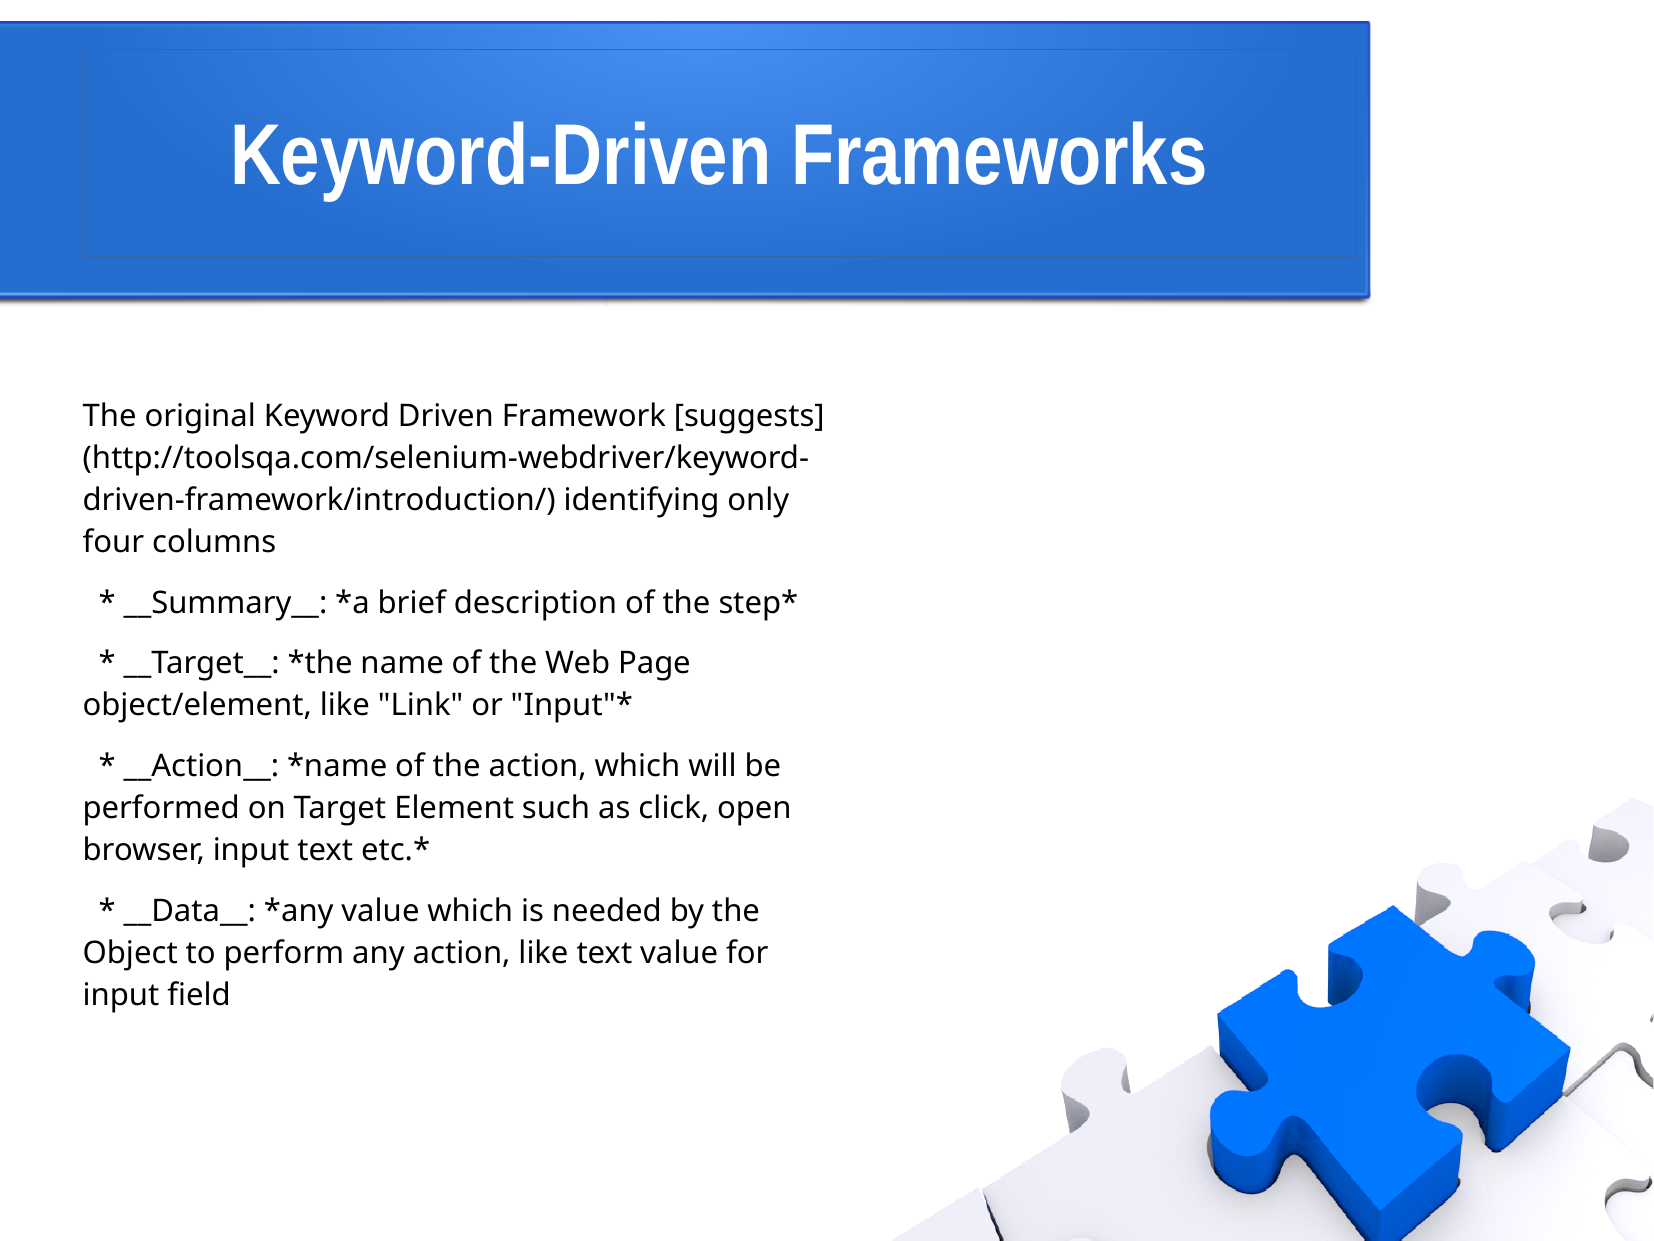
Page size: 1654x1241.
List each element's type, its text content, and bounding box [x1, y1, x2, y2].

picture [0, 21, 1375, 307]
title Keyword-Driven Frameworks [82, 49, 1356, 257]
picture [872, 655, 1654, 1241]
list The original Keyword Driven Framework [suggests](http://toolsqa.com/selenium-webdriver/keyword-driven-framework/introduction/) identifying only four columns * __Summary__: *a brief description of the step* * __Target__: *the name of the Web Page object/element, like "Link" or "Input"* * __Action__: *name of the action, which will be performed on Target Element such as click, open browser, input text etc.* * __Data__: *any value which is needed by the Object to perform any action, like text value for input field [82, 332, 841, 1036]
